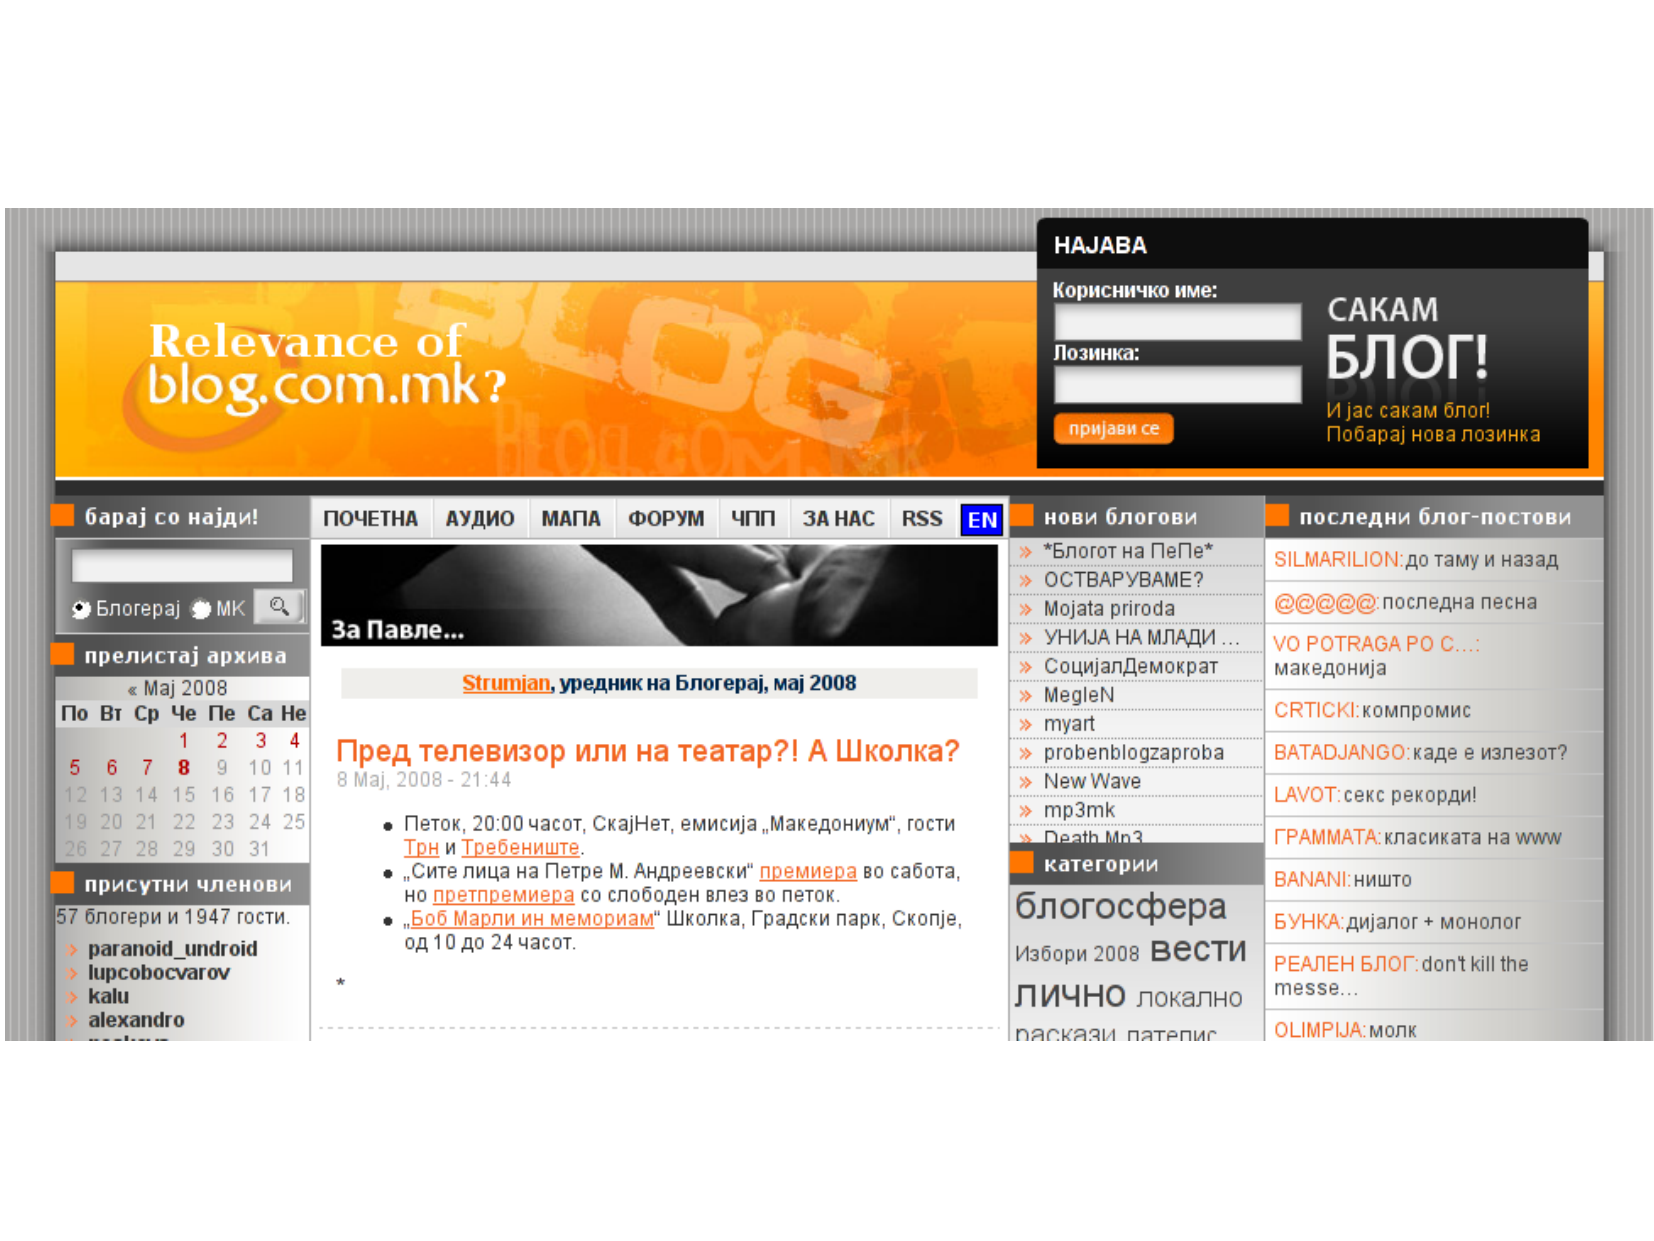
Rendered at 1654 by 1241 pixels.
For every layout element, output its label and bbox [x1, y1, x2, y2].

picture [5, 208, 1654, 1041]
